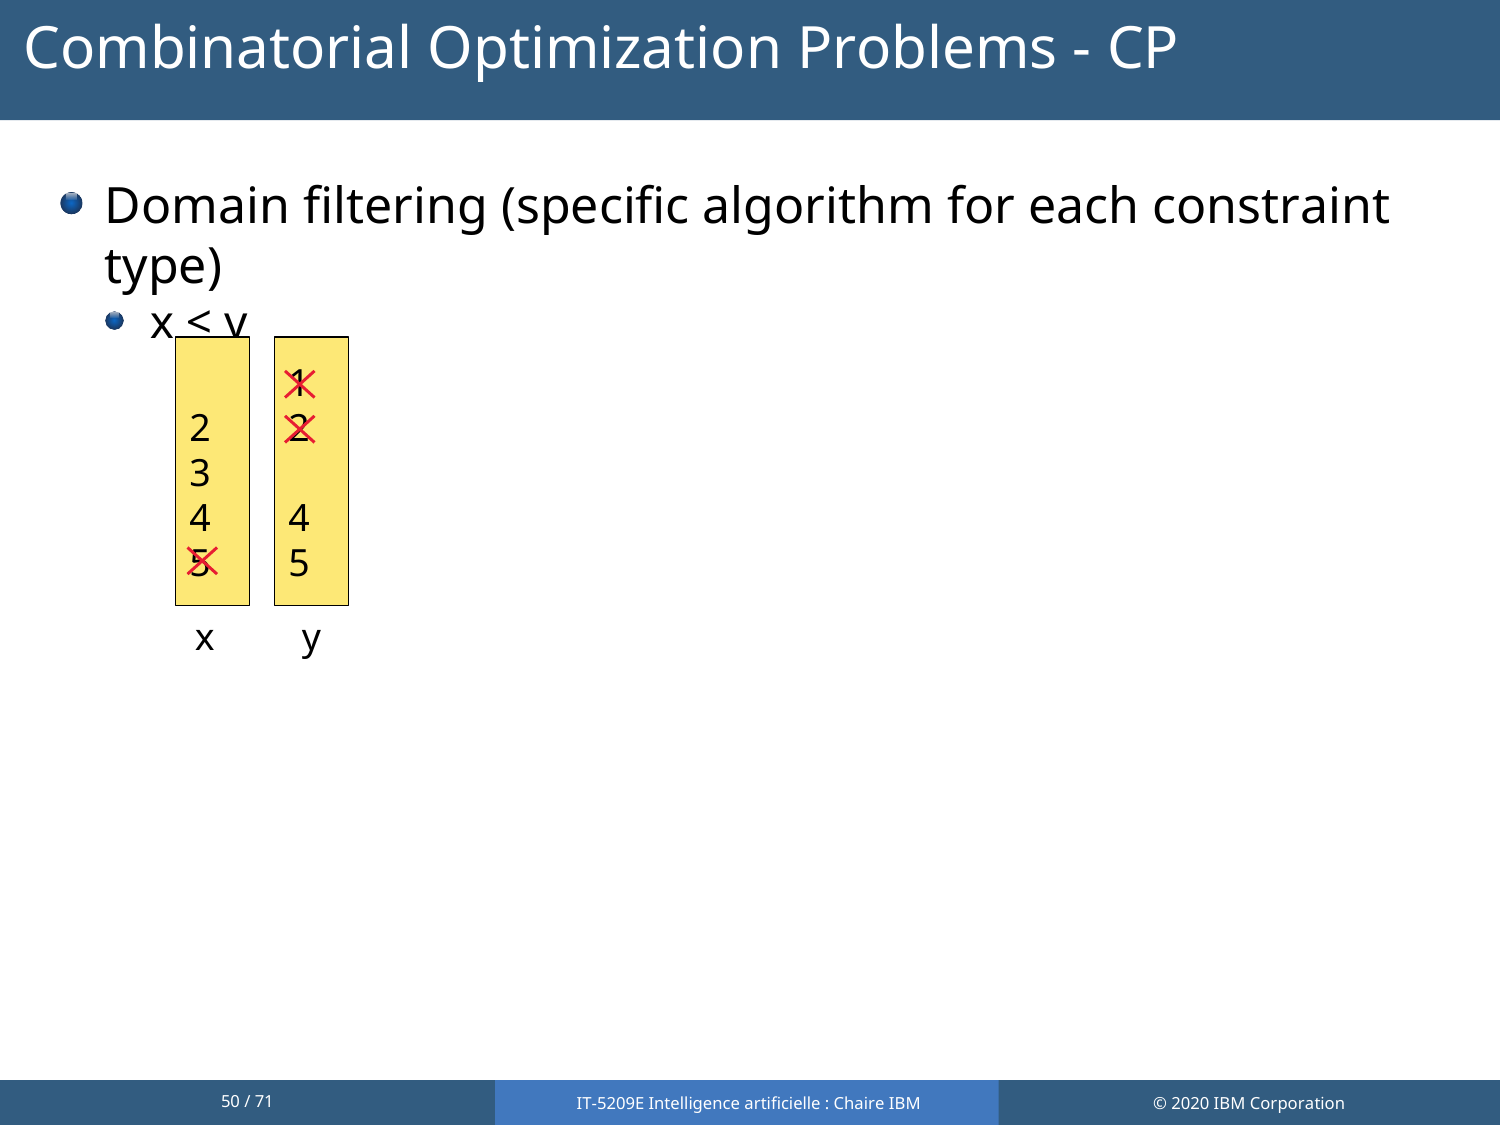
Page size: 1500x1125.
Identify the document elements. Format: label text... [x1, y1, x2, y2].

list Domain filtering (specific algorithm for each constraint type) x < y [45, 165, 1500, 1051]
text_box x y [180, 605, 388, 666]
text_box 1 2 4 5 [274, 337, 349, 605]
text_box 2 3 4 5 [175, 337, 250, 606]
title Combinatorial Optimization Problems - CP [0, 0, 1500, 121]
